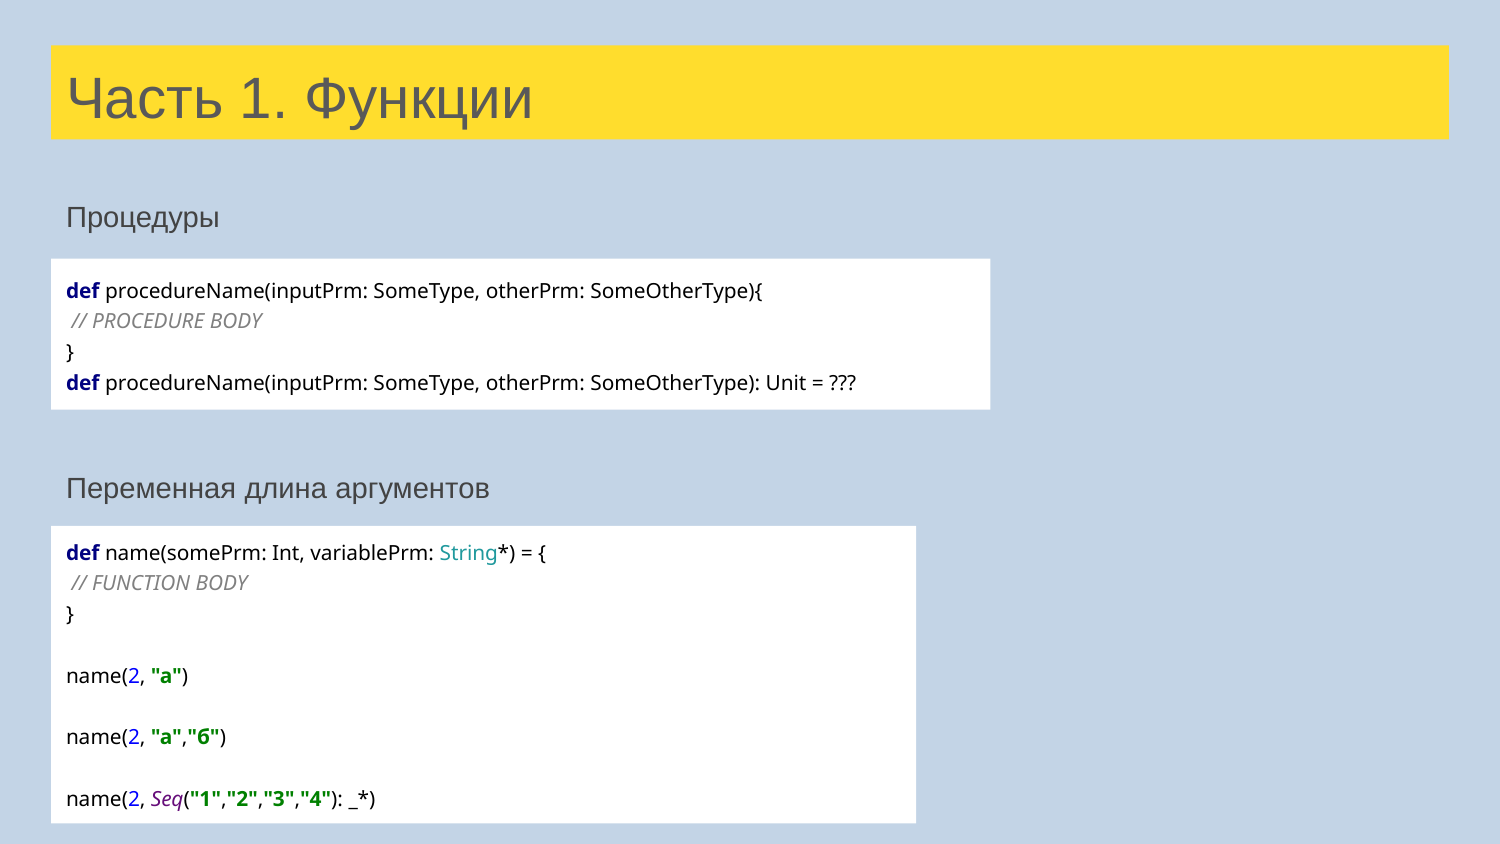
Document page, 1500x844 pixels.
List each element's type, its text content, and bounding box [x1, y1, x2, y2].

text_box Переменная длина аргументов [51, 454, 662, 526]
title Часть 1. Функции [51, 45, 1449, 140]
text_box def name(somePrm: Int, variablePrm: String*) = { // FUNCTION BODY } name(2, "a") name(2, "a","б") name(2, Seq("1","2","3","4"): _*) [51, 525, 917, 824]
text_box def procedureName(inputPrm: SomeType, otherPrm: SomeOtherType){ // PROCEDURE BODY } def procedureName(inputPrm: SomeType, otherPrm: SomeOtherType): Unit = ??? [51, 258, 991, 410]
text_box Процедуры [51, 183, 662, 255]
